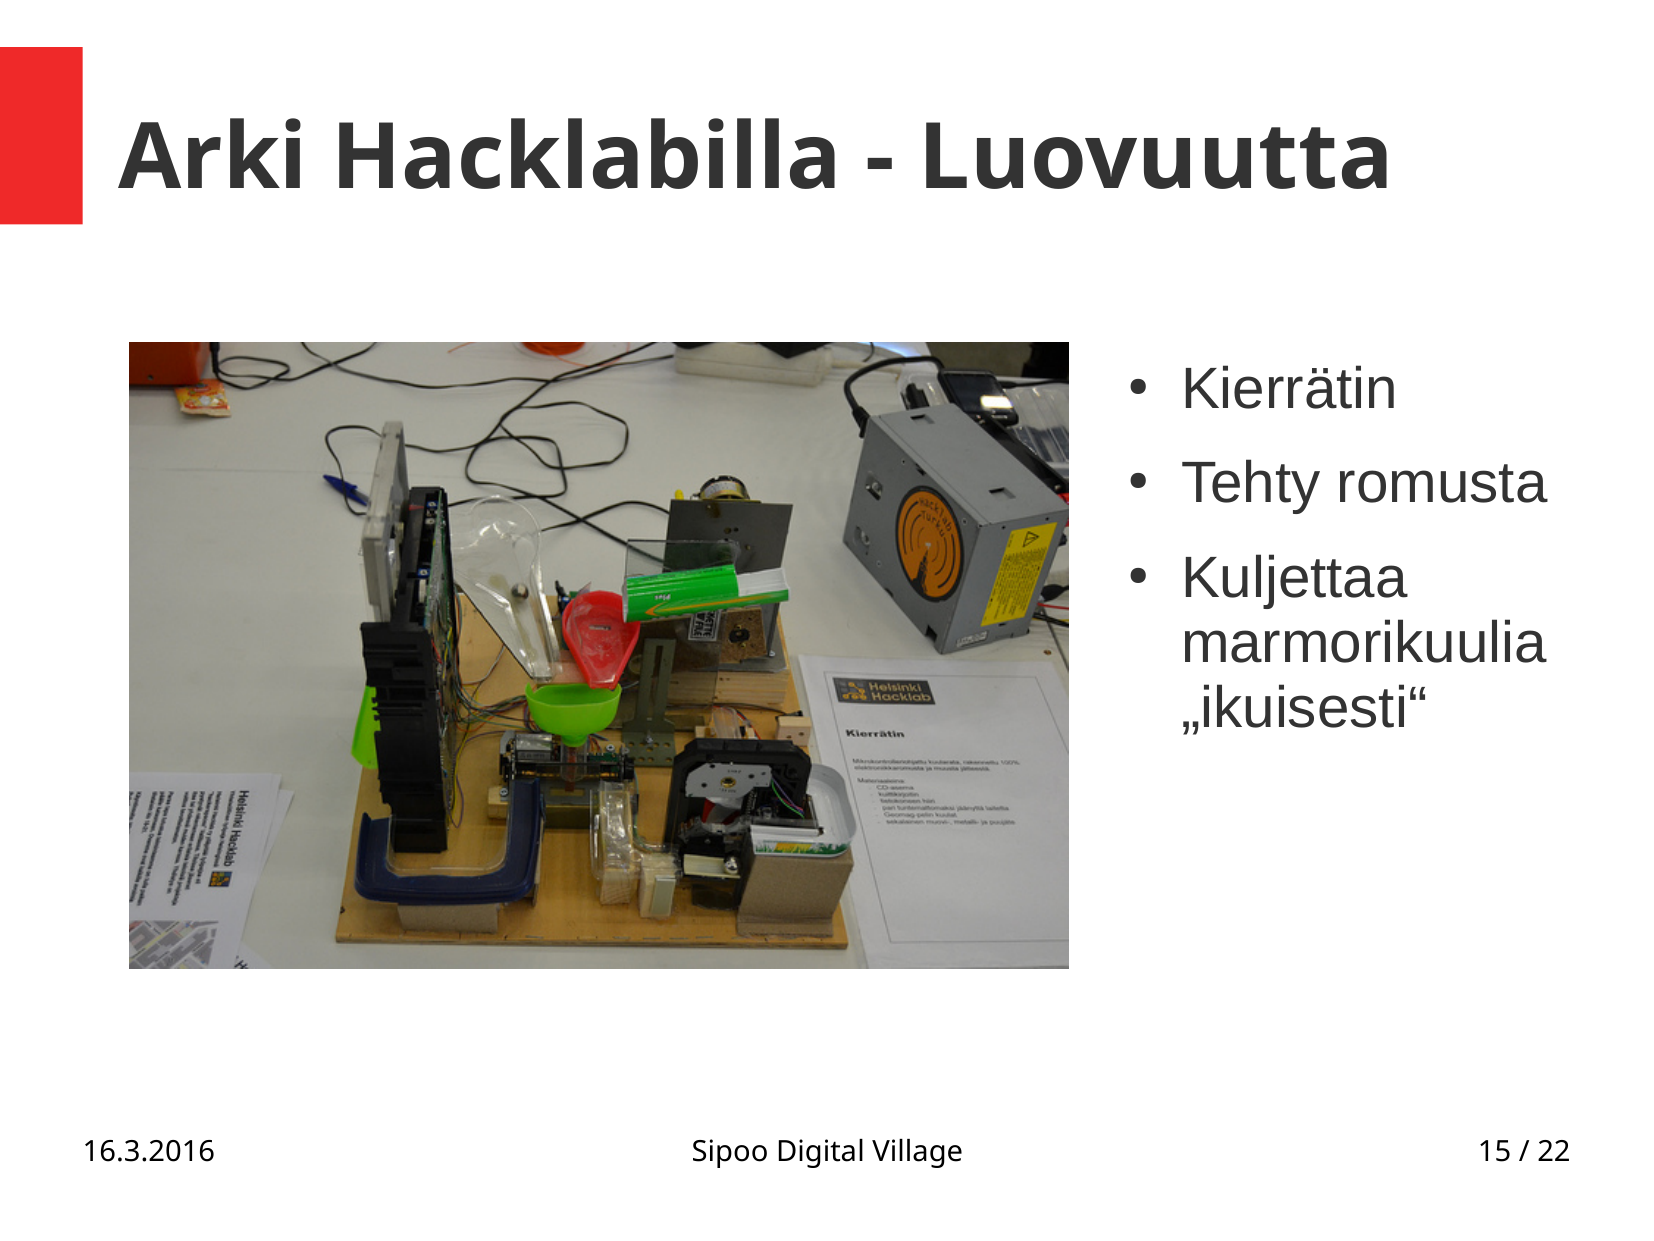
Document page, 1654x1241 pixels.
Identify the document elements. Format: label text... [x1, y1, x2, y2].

list Kierrätin Tehty romusta Kuljettaa marmorikuulia „ikuisesti“ [1110, 355, 1607, 1075]
title Arki Hacklabilla - Luovuutta [118, 49, 1571, 257]
picture [129, 342, 1069, 969]
